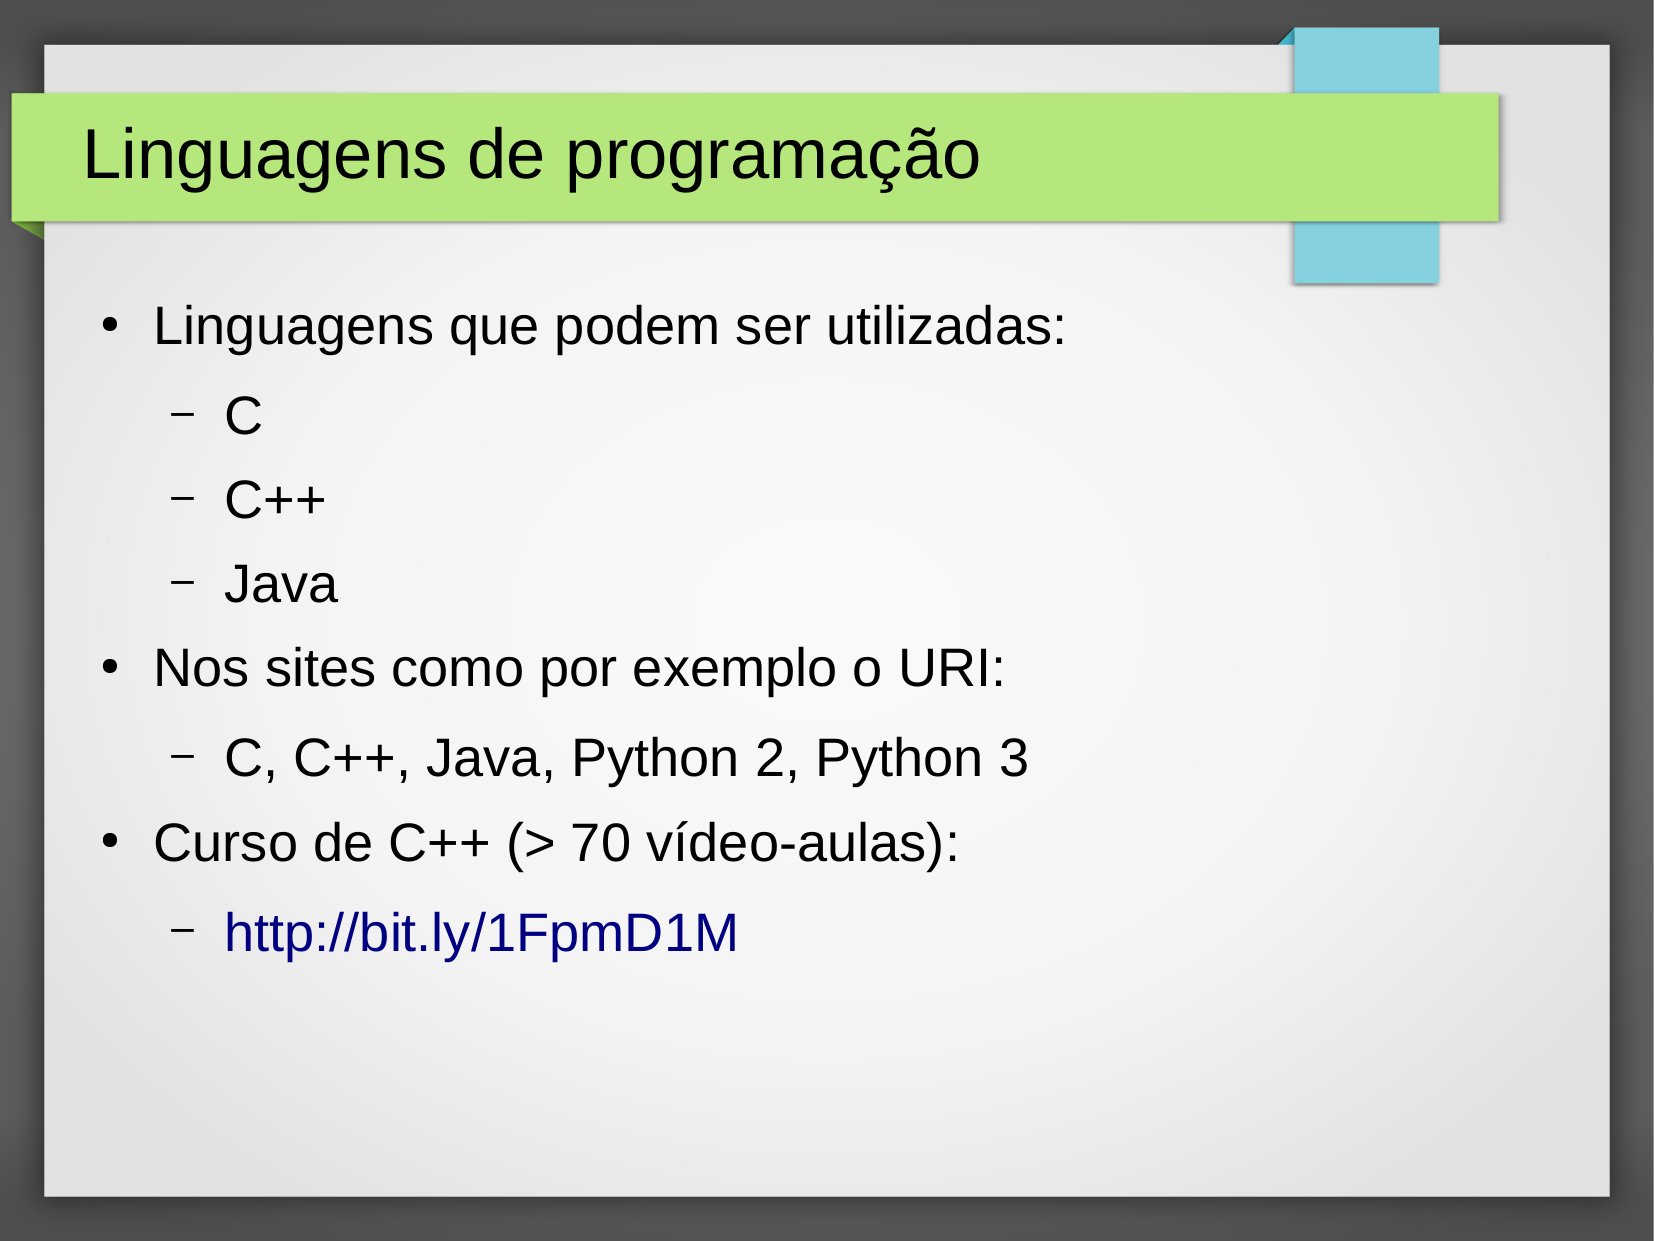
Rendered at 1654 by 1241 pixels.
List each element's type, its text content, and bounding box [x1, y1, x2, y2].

list Linguagens que podem ser utilizadas: C C++ Java Nos sites como por exemplo o URI: C, C++, Java, Python 2, Python 3 Curso de C++ (> 70 vídeo-aulas): http://bit.ly/1FpmD1M [82, 295, 1571, 1015]
picture [0, 0, 1654, 1241]
title Linguagens de programação [82, 94, 1264, 213]
